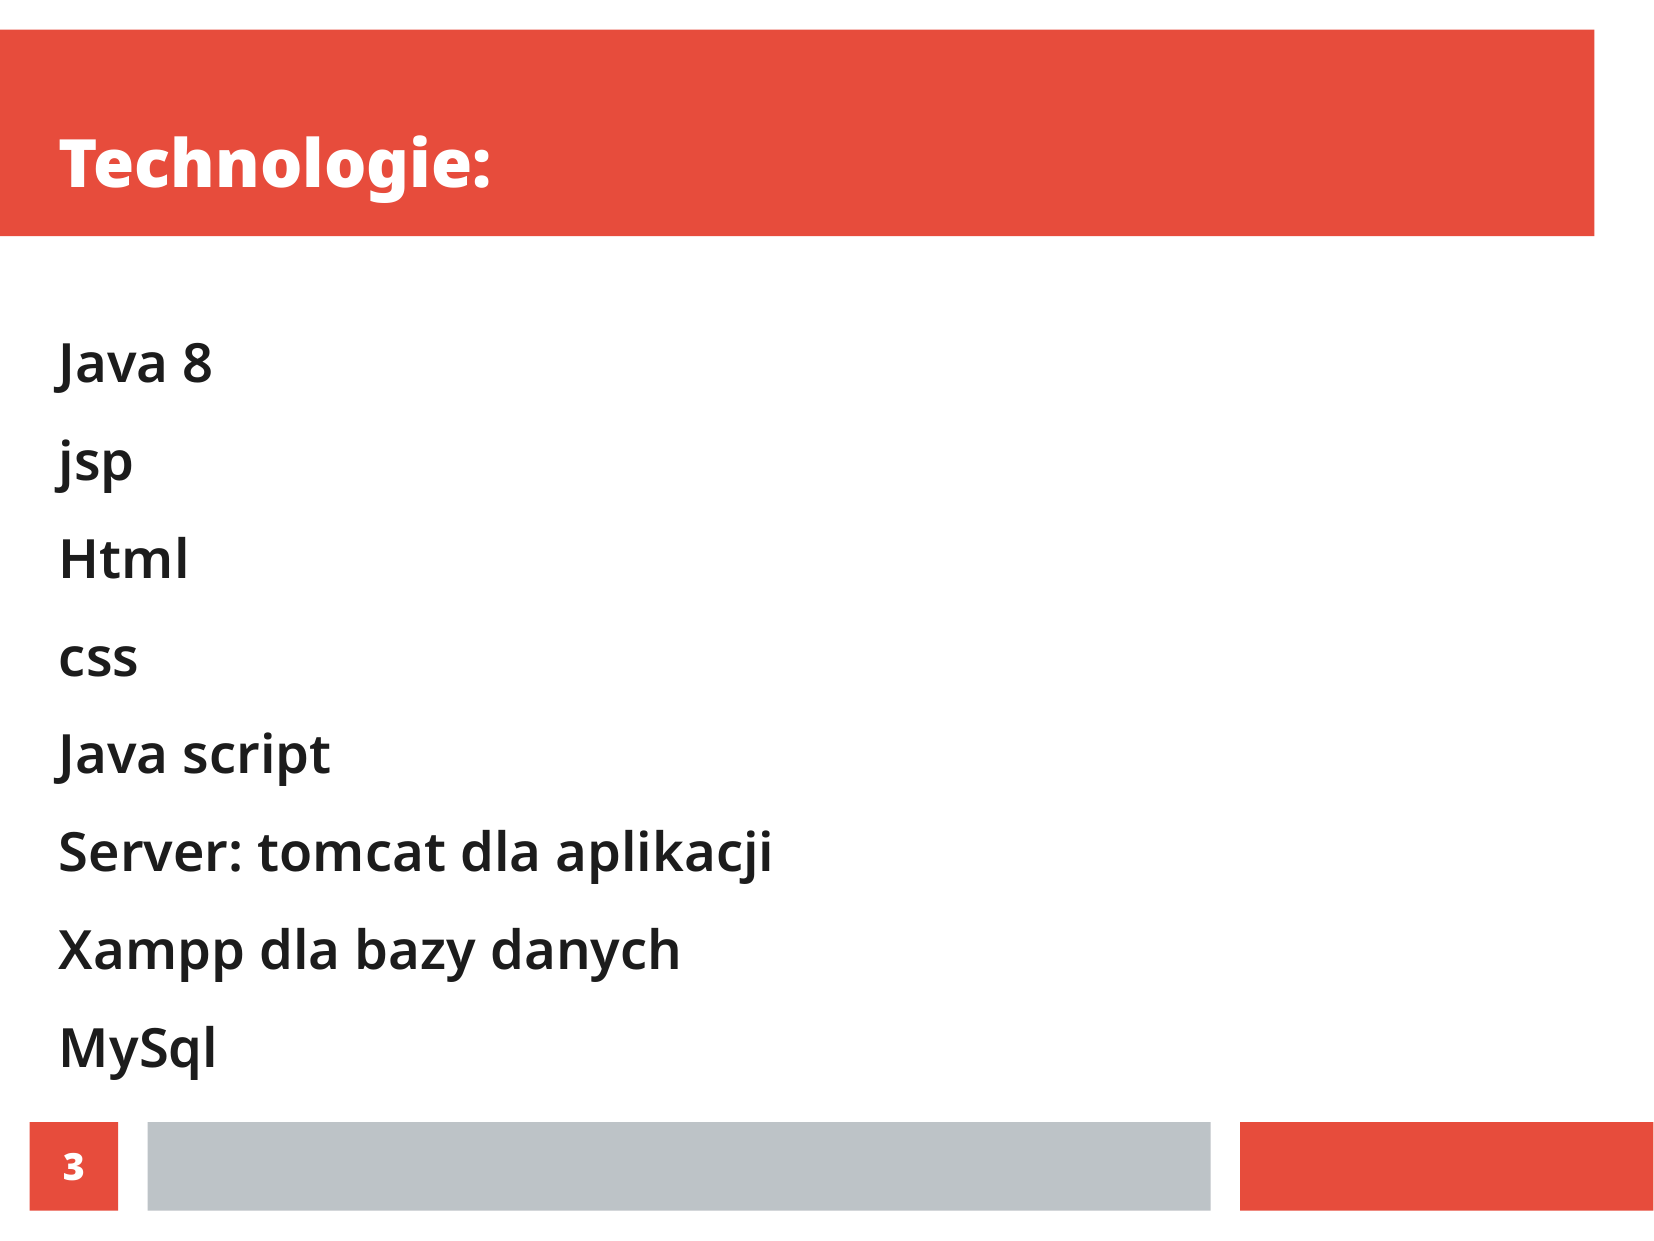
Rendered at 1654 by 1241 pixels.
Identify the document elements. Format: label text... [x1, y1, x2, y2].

title Technologie: [59, 59, 1595, 207]
list Java 8 jsp Html css Java script Server: tomcat dla aplikacji Xampp dla bazy danych MySql [59, 324, 1565, 1093]
